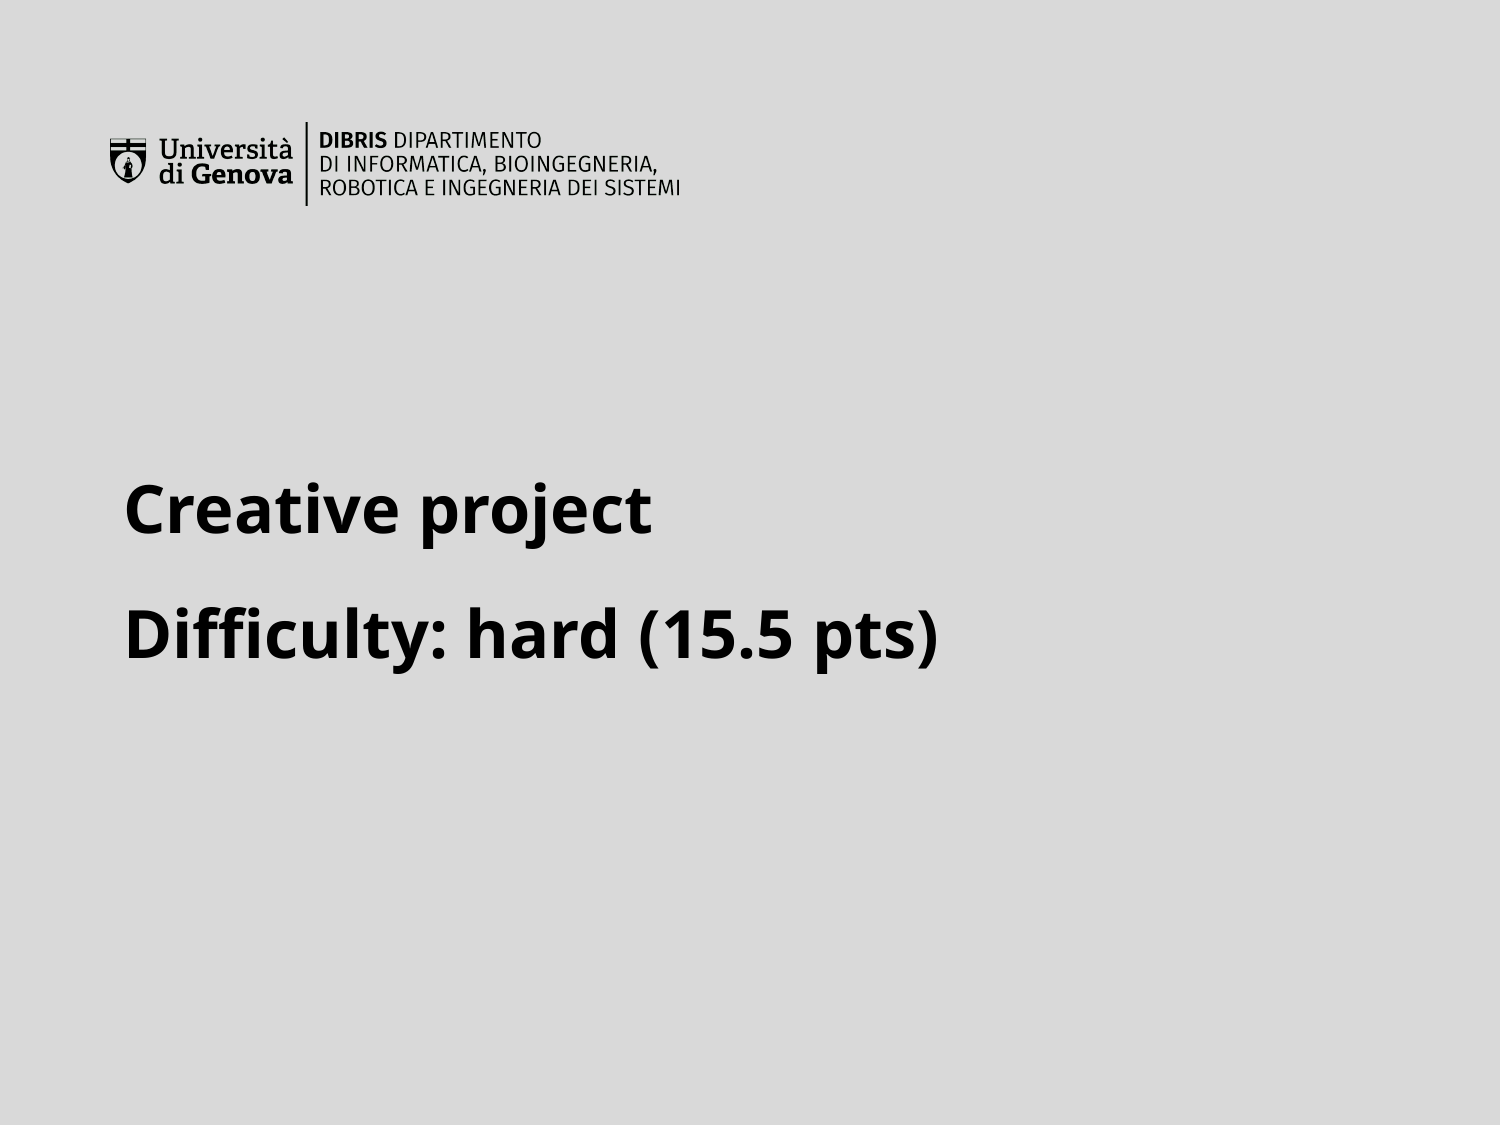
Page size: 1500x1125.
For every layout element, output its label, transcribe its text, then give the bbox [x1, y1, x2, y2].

text_box Creative project Difficulty: hard (15.5 pts) [108, 370, 1392, 768]
picture [110, 122, 679, 206]
